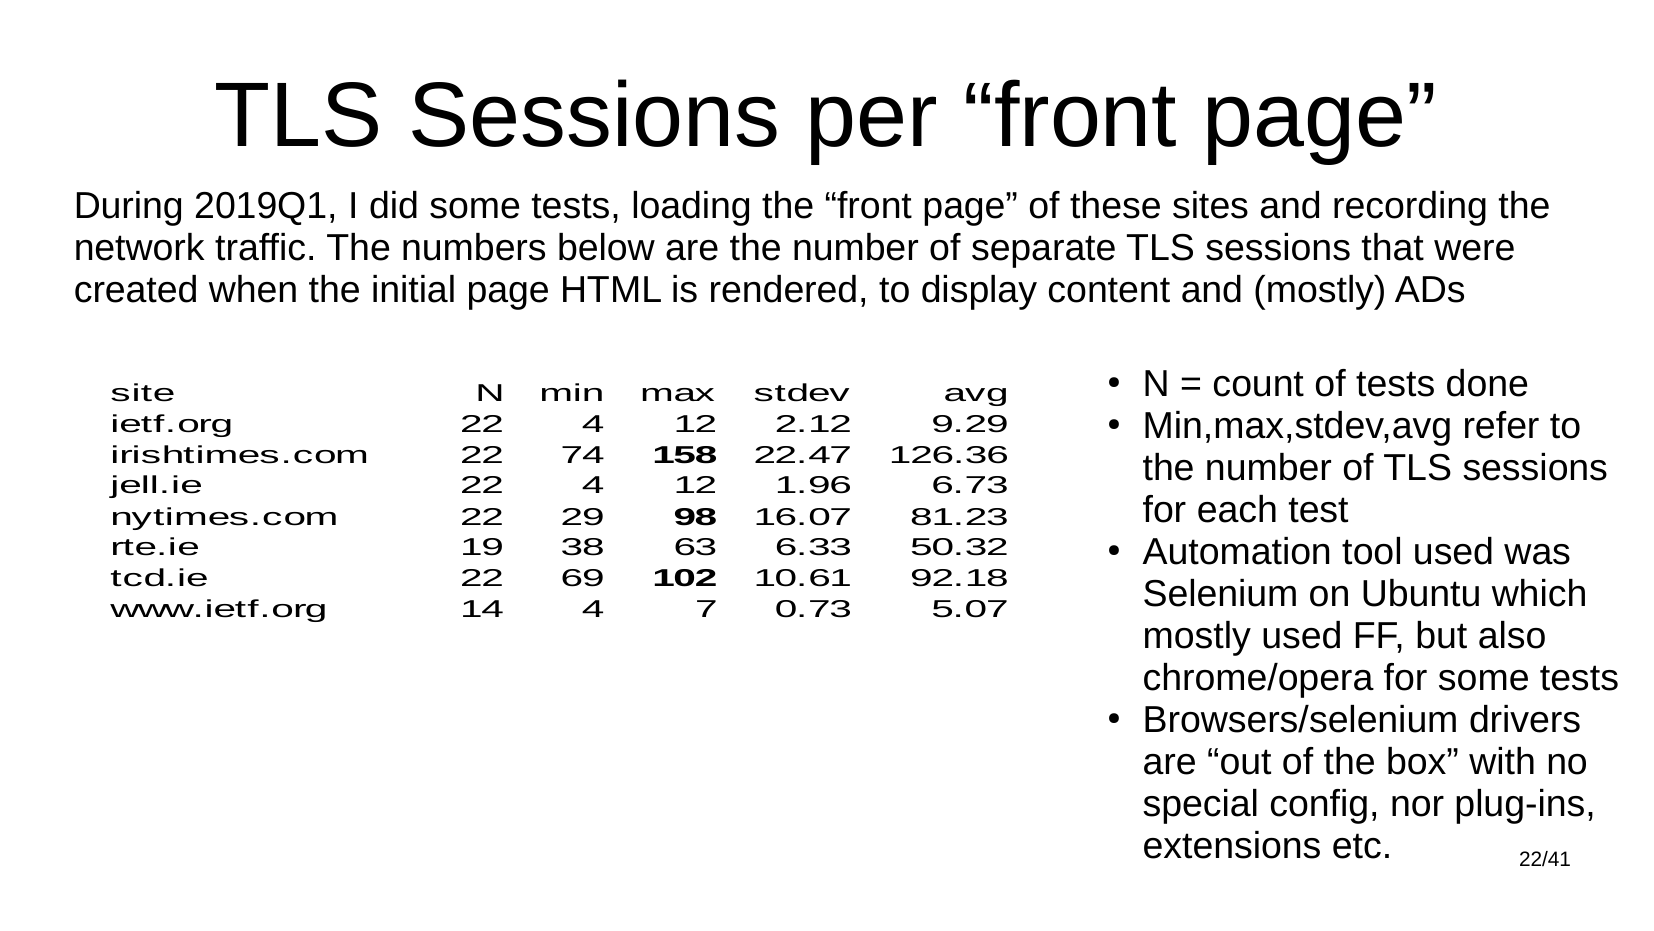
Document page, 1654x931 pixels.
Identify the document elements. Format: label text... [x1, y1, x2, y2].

text_box During 2019Q1, I did some tests, loading the “front page” of these sites and recording the network traffic. The numbers below are the number of separate TLS sessions that were created when the initial page HTML is rendered, to display content and (mostly) ADs [59, 177, 1619, 326]
title TLS Sessions per “front page” [82, 37, 1571, 177]
text_box N = count of tests done Min,max,stdev,avg refer to the number of TLS sessions for each test Automation tool used was Selenium on Ubuntu which mostly used FF, but also chrome/opera for some tests Browsers/selenium drivers are “out of the box” with no special config, nor plug-ins, extensions etc. [1092, 355, 1654, 874]
chart [106, 377, 1016, 876]
